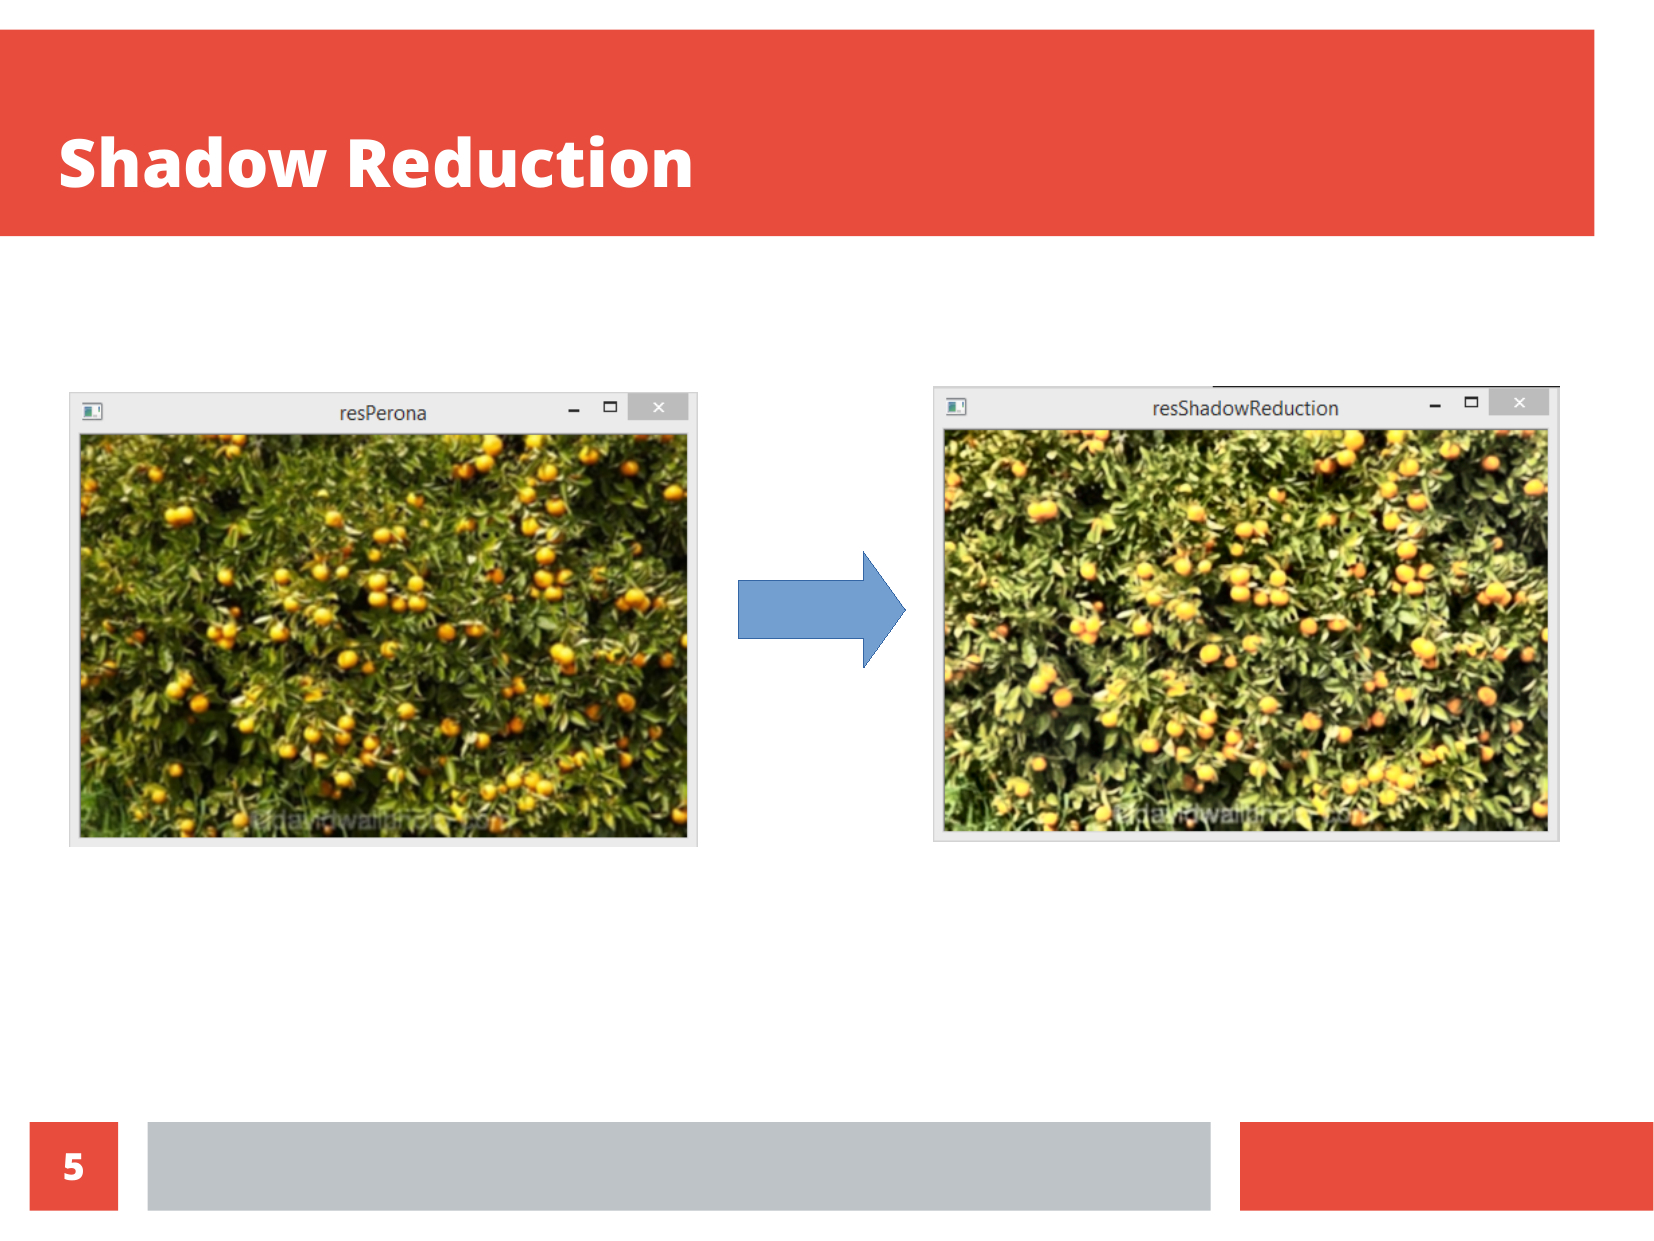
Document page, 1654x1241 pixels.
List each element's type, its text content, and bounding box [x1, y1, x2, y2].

text_box [738, 551, 906, 668]
picture [933, 386, 1560, 842]
title Shadow Reduction [59, 59, 1595, 207]
picture [69, 392, 698, 847]
